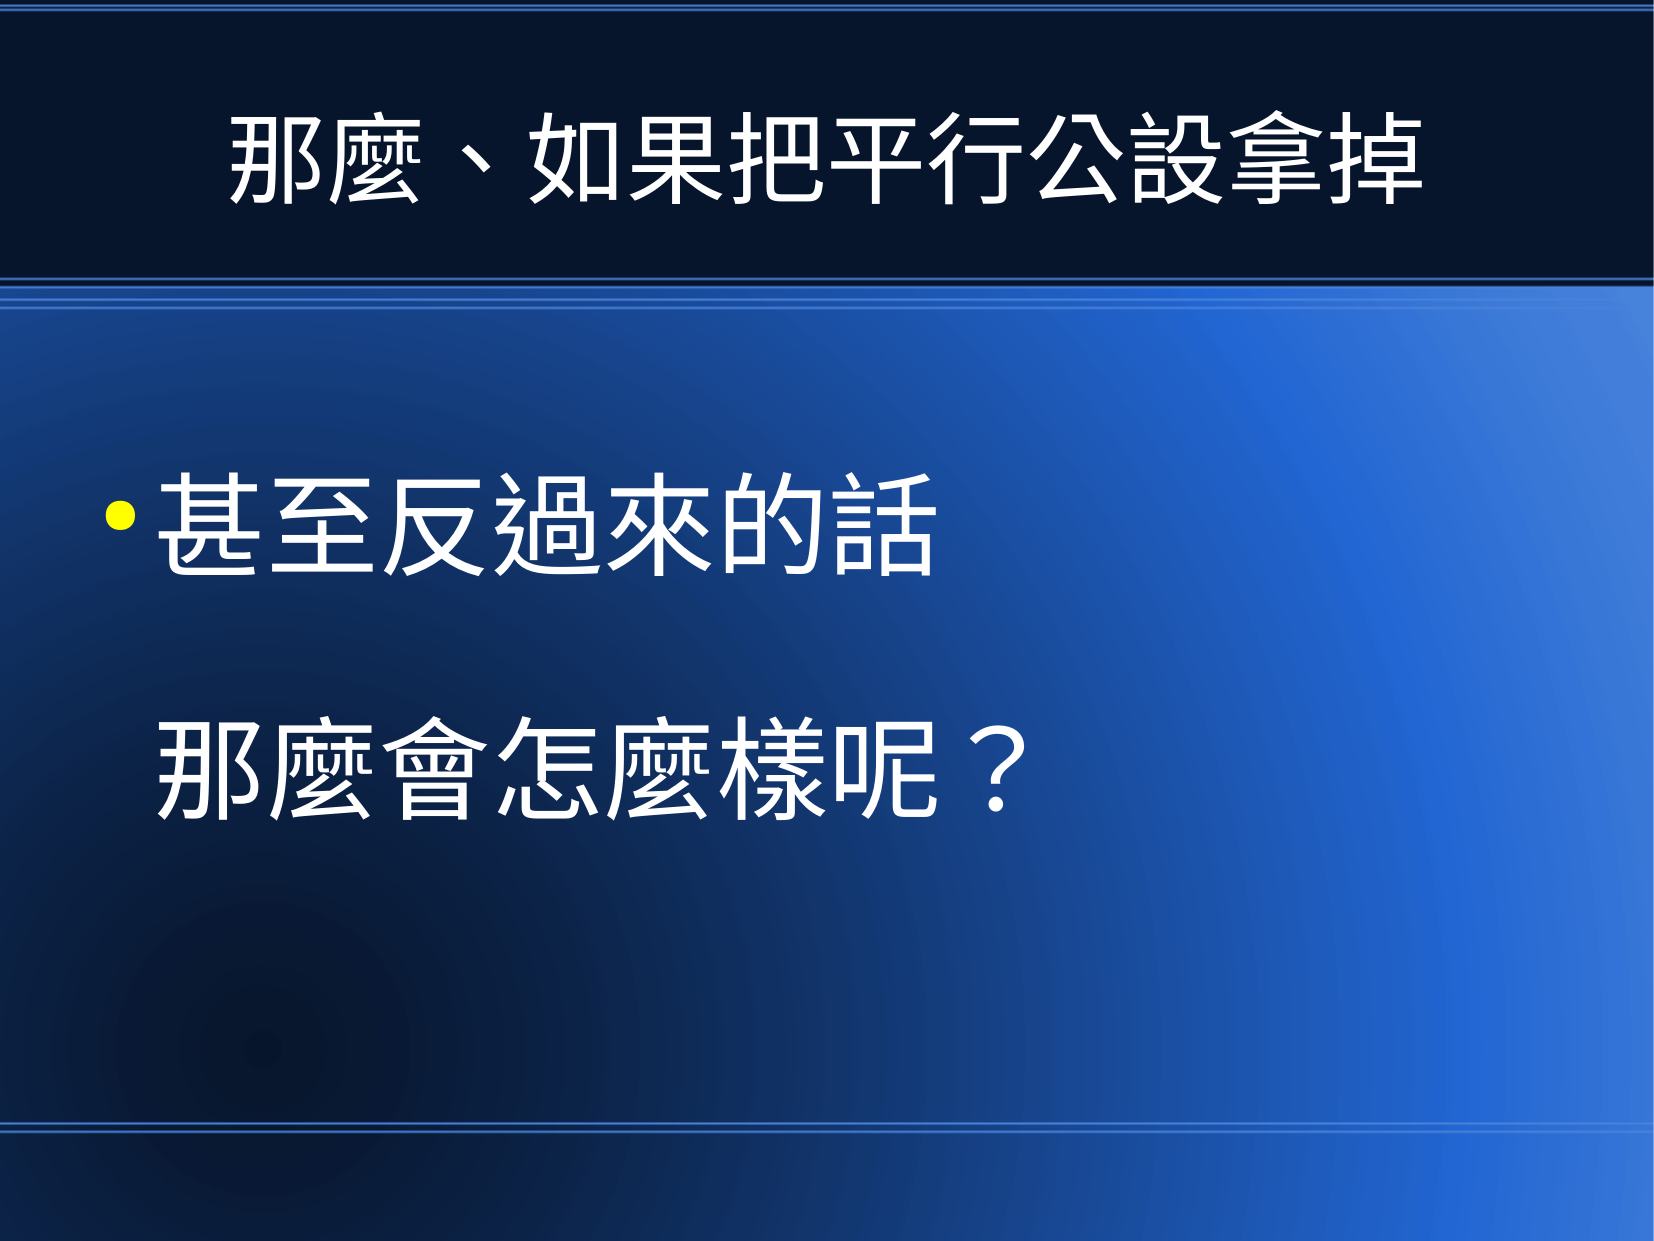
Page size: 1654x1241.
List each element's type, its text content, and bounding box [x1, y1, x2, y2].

title 那麼、如果把平行公設拿掉 [82, 49, 1571, 257]
list 甚至反過來的話 那麼會怎麼樣呢？ [82, 355, 1571, 1241]
picture [0, 0, 1654, 1241]
